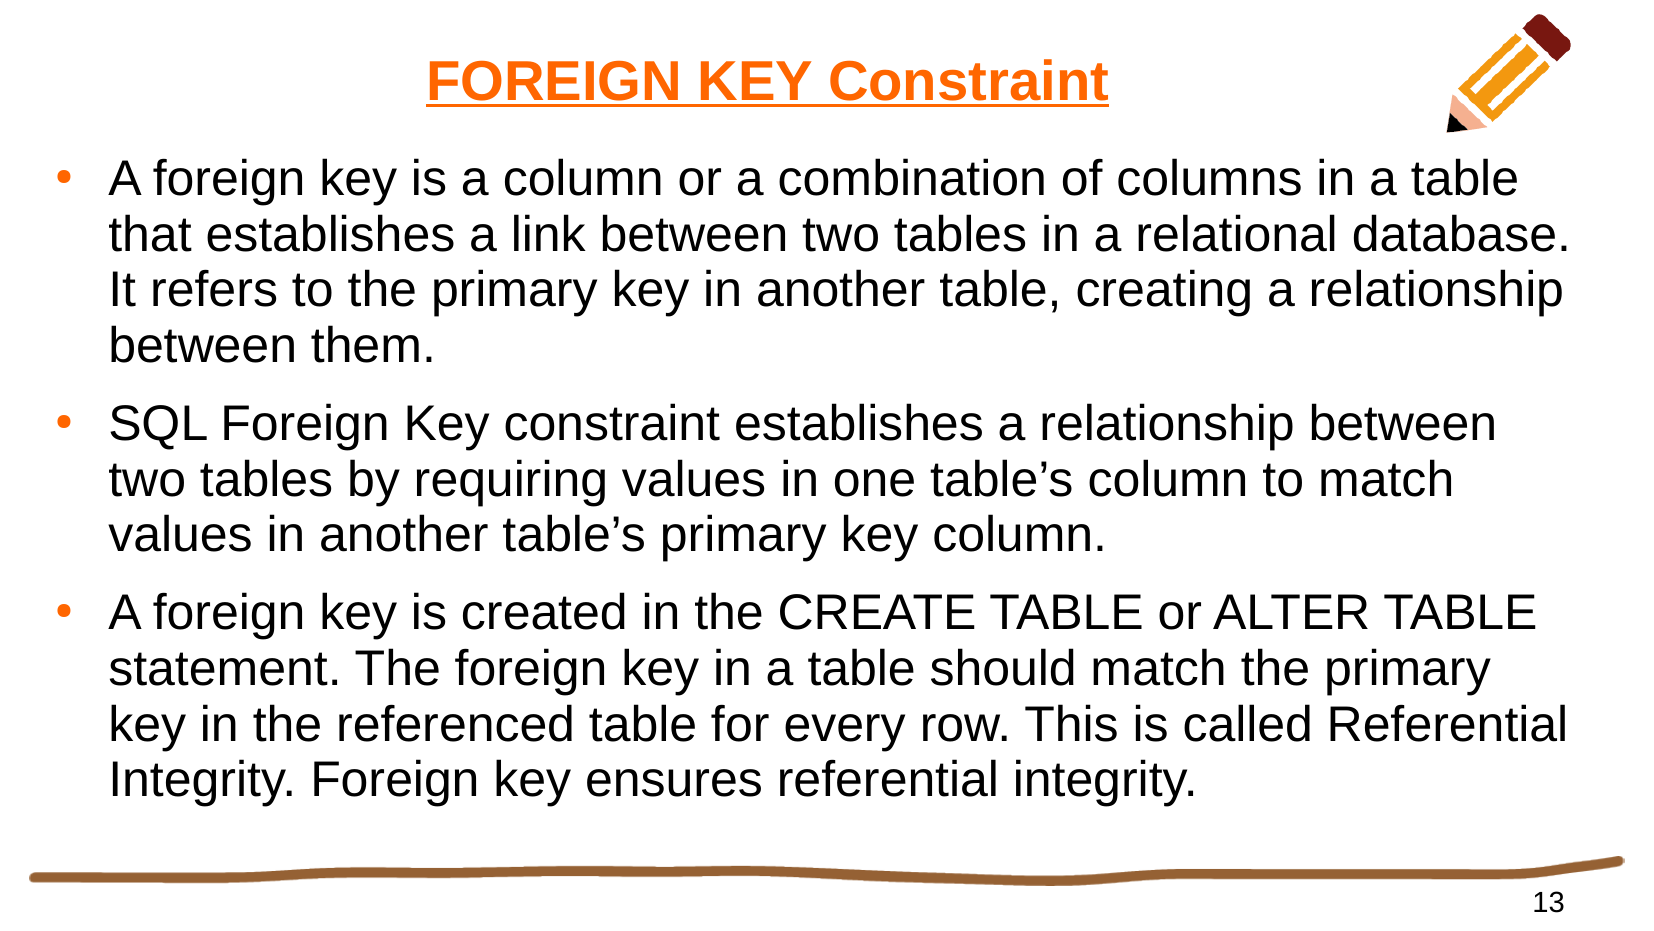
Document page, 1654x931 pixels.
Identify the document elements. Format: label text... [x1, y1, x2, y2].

title FOREIGN KEY Constraint [88, 29, 1447, 133]
list A foreign key is a column or a combination of columns in a table that establishes a link between two tables in a relational database. It refers to the primary key in another table, creating a relationship between them. SQL Foreign Key constraint establishes a relationship between two tables by requiring values in one table’s column to match values in another table’s primary key column. A foreign key is created in the CREATE TABLE or ALTER TABLE statement. The foreign key in a table should match the primary key in the referenced table for every row. This is called Referential Integrity. Foreign key ensures referential integrity. [37, 150, 1576, 857]
picture [1446, 14, 1571, 133]
picture [29, 856, 1625, 886]
